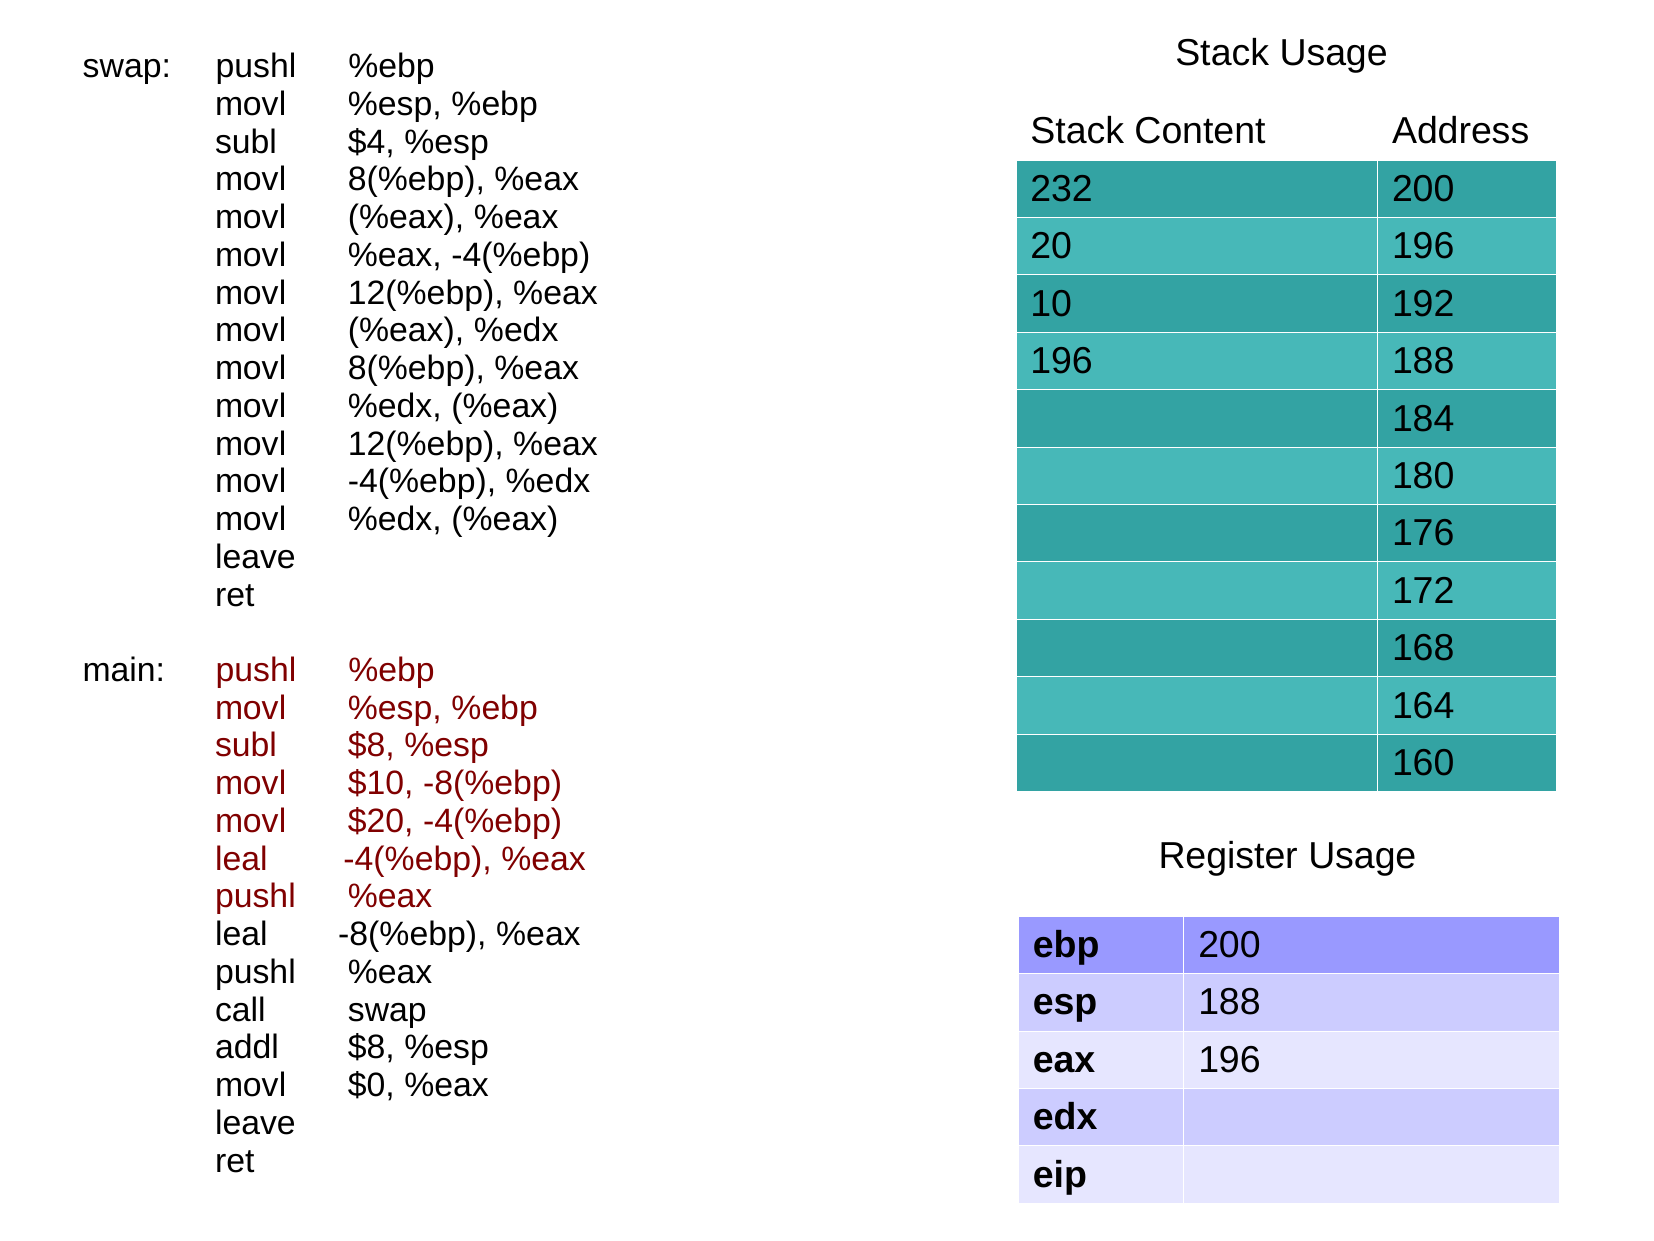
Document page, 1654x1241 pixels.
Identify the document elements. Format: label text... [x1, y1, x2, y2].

table_cell 196 [1184, 1032, 1559, 1088]
table_cell eip [1019, 1146, 1183, 1203]
table_cell 180 [1378, 448, 1556, 504]
table_cell 232 [1017, 161, 1377, 217]
table_cell 160 [1378, 735, 1556, 791]
table_cell 164 [1378, 677, 1556, 734]
table_cell [1017, 677, 1377, 734]
table_cell 172 [1378, 562, 1556, 619]
table_cell edx [1019, 1089, 1183, 1145]
table_cell [1017, 448, 1377, 504]
table_cell [1017, 735, 1377, 791]
table_cell 188 [1184, 974, 1559, 1031]
table_cell eax [1019, 1032, 1183, 1088]
text_box Register Usage [1015, 826, 1560, 884]
table_cell [1184, 1089, 1559, 1145]
table_cell 196 [1378, 218, 1556, 274]
table_header Address [1378, 103, 1556, 160]
table_cell 168 [1378, 620, 1556, 676]
table_cell 200 [1378, 161, 1556, 217]
table_cell [1017, 505, 1377, 561]
table_cell [1017, 620, 1377, 676]
table_cell [1017, 390, 1377, 447]
table_cell 188 [1378, 333, 1556, 389]
table_cell [1184, 1146, 1559, 1203]
table_cell 20 [1017, 218, 1377, 274]
table_cell 176 [1378, 505, 1556, 561]
table_header 200 [1184, 917, 1559, 973]
table_cell 192 [1378, 275, 1556, 332]
table_cell esp [1019, 974, 1183, 1031]
table_cell [1017, 562, 1377, 619]
table_cell 10 [1017, 275, 1377, 332]
table_cell 196 [1017, 333, 1377, 389]
table_header ebp [1019, 917, 1183, 973]
list swap: pushl %ebp movl %esp, %ebp subl $4, %esp movl 8(%ebp), %eax movl (%eax), %eax movl %eax, -4(%ebp) movl 12(%ebp), %eax movl (%eax), %edx movl 8(%ebp), %eax movl %edx, (%eax) movl 12(%ebp), %eax movl -4(%ebp), %edx movl %edx, (%eax) leave ret main: pushl %ebp movl %esp, %ebp subl $8, %esp movl $10, -8(%ebp) movl $20, -4(%ebp) leal -4(%ebp), %eax pushl %eax leal -8(%ebp), %eax pushl %eax call swap addl $8, %esp movl $0, %eax leave ret [82, 47, 969, 1182]
table_header Stack Content [1017, 103, 1377, 160]
table_cell 184 [1378, 390, 1556, 447]
text_box Stack Usage [1009, 23, 1554, 81]
